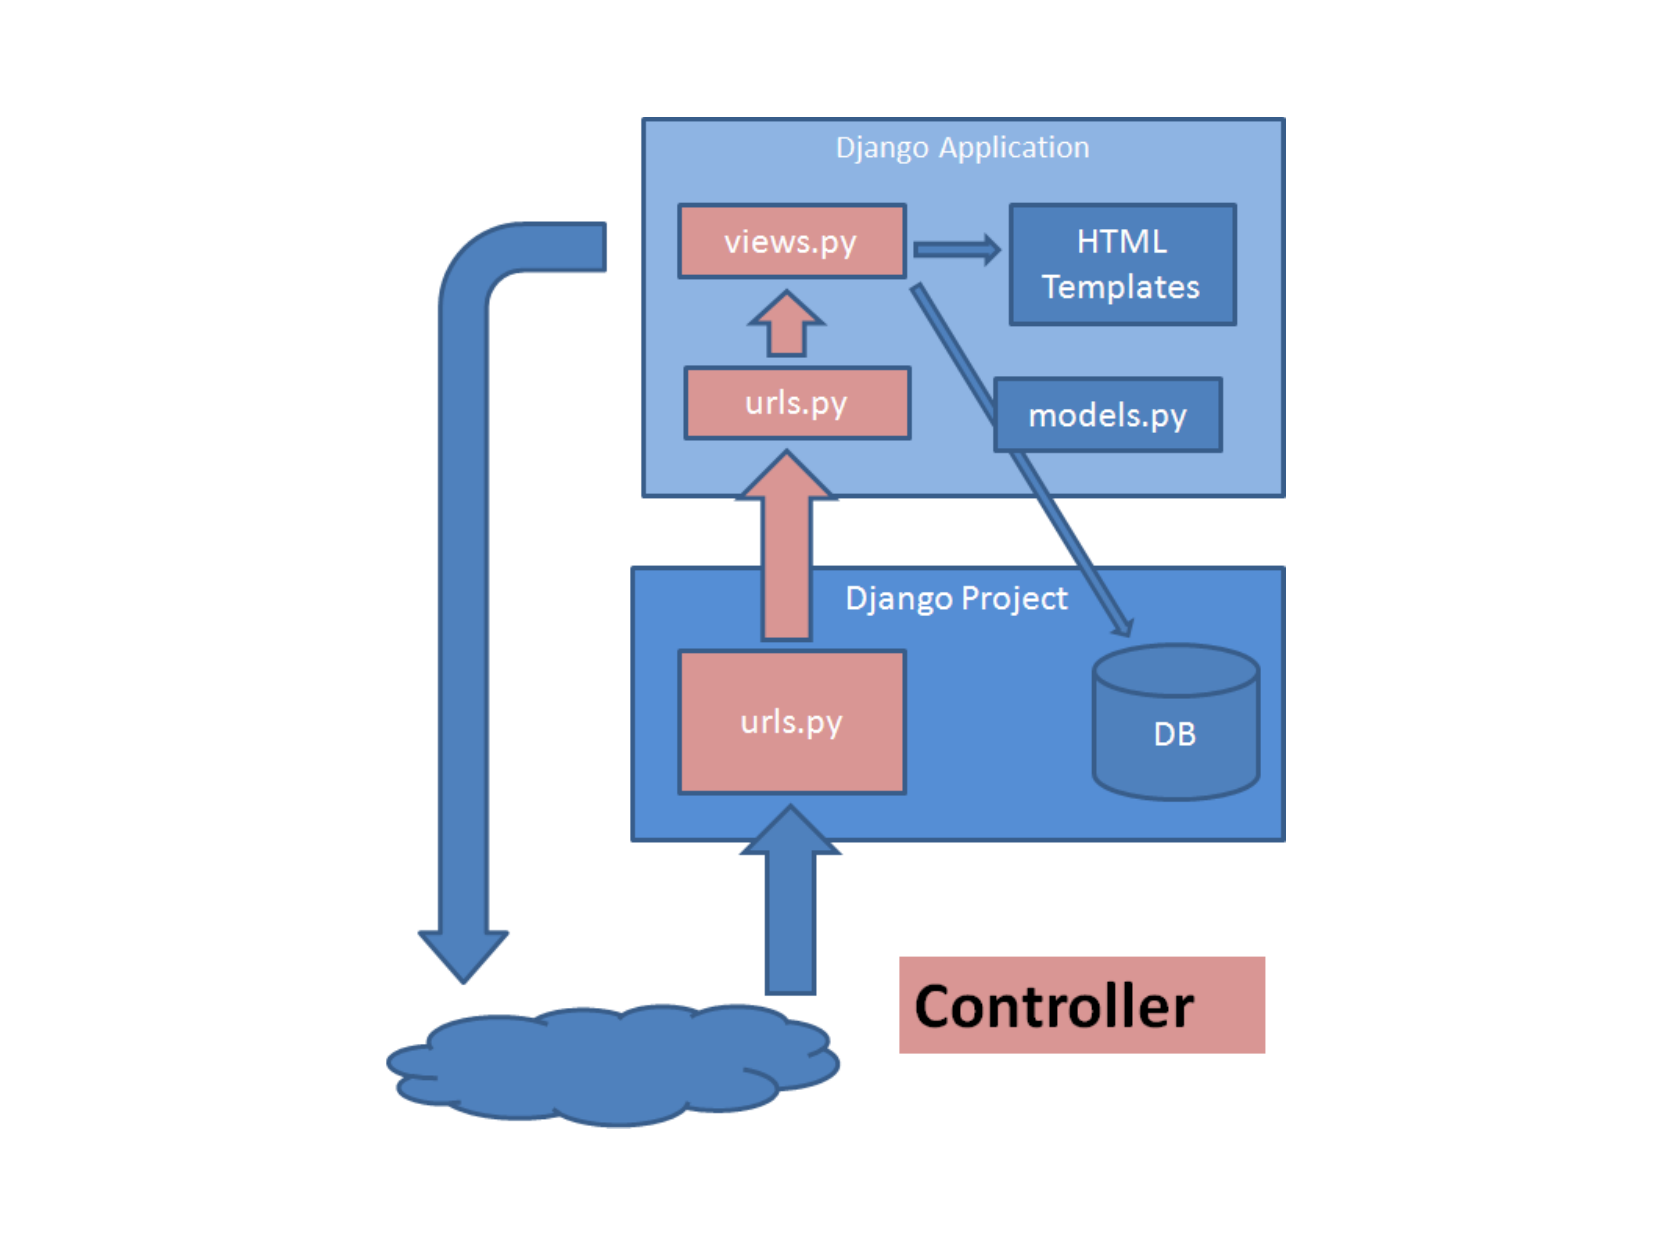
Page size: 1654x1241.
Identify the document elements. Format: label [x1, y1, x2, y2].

picture [385, 117, 1286, 1129]
